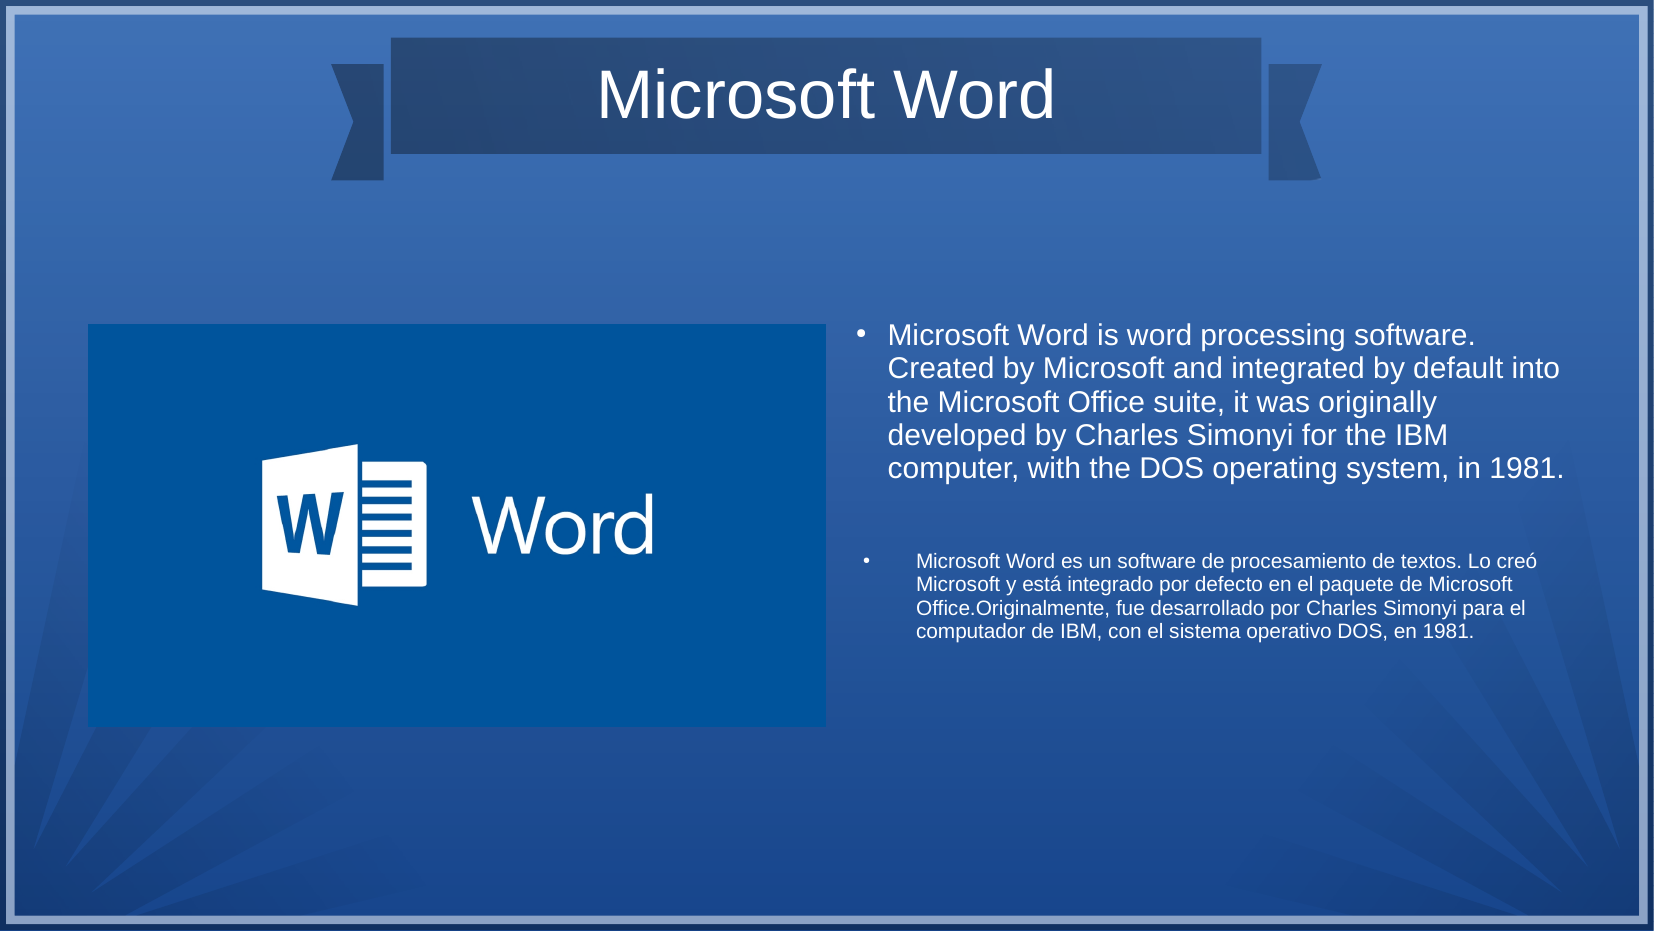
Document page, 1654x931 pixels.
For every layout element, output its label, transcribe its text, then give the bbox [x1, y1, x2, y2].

list Microsoft Word is word processing software. Created by Microsoft and integrated by default into the Microsoft Office suite, it was originally developed by Charles Simonyi for the IBM computer, with the DOS operating system, in 1981. [845, 224, 1572, 522]
picture [88, 324, 826, 727]
list Microsoft Word es un software de procesamiento de textos. Lo creó Microsoft y está integrado por defecto en el paquete de Microsoft Office.​Originalmente, fue desarrollado por Charles Simonyi para el computador de IBM, con el sistema operativo DOS, en 1981. [845, 549, 1572, 847]
title Microsoft Word [389, 35, 1264, 154]
